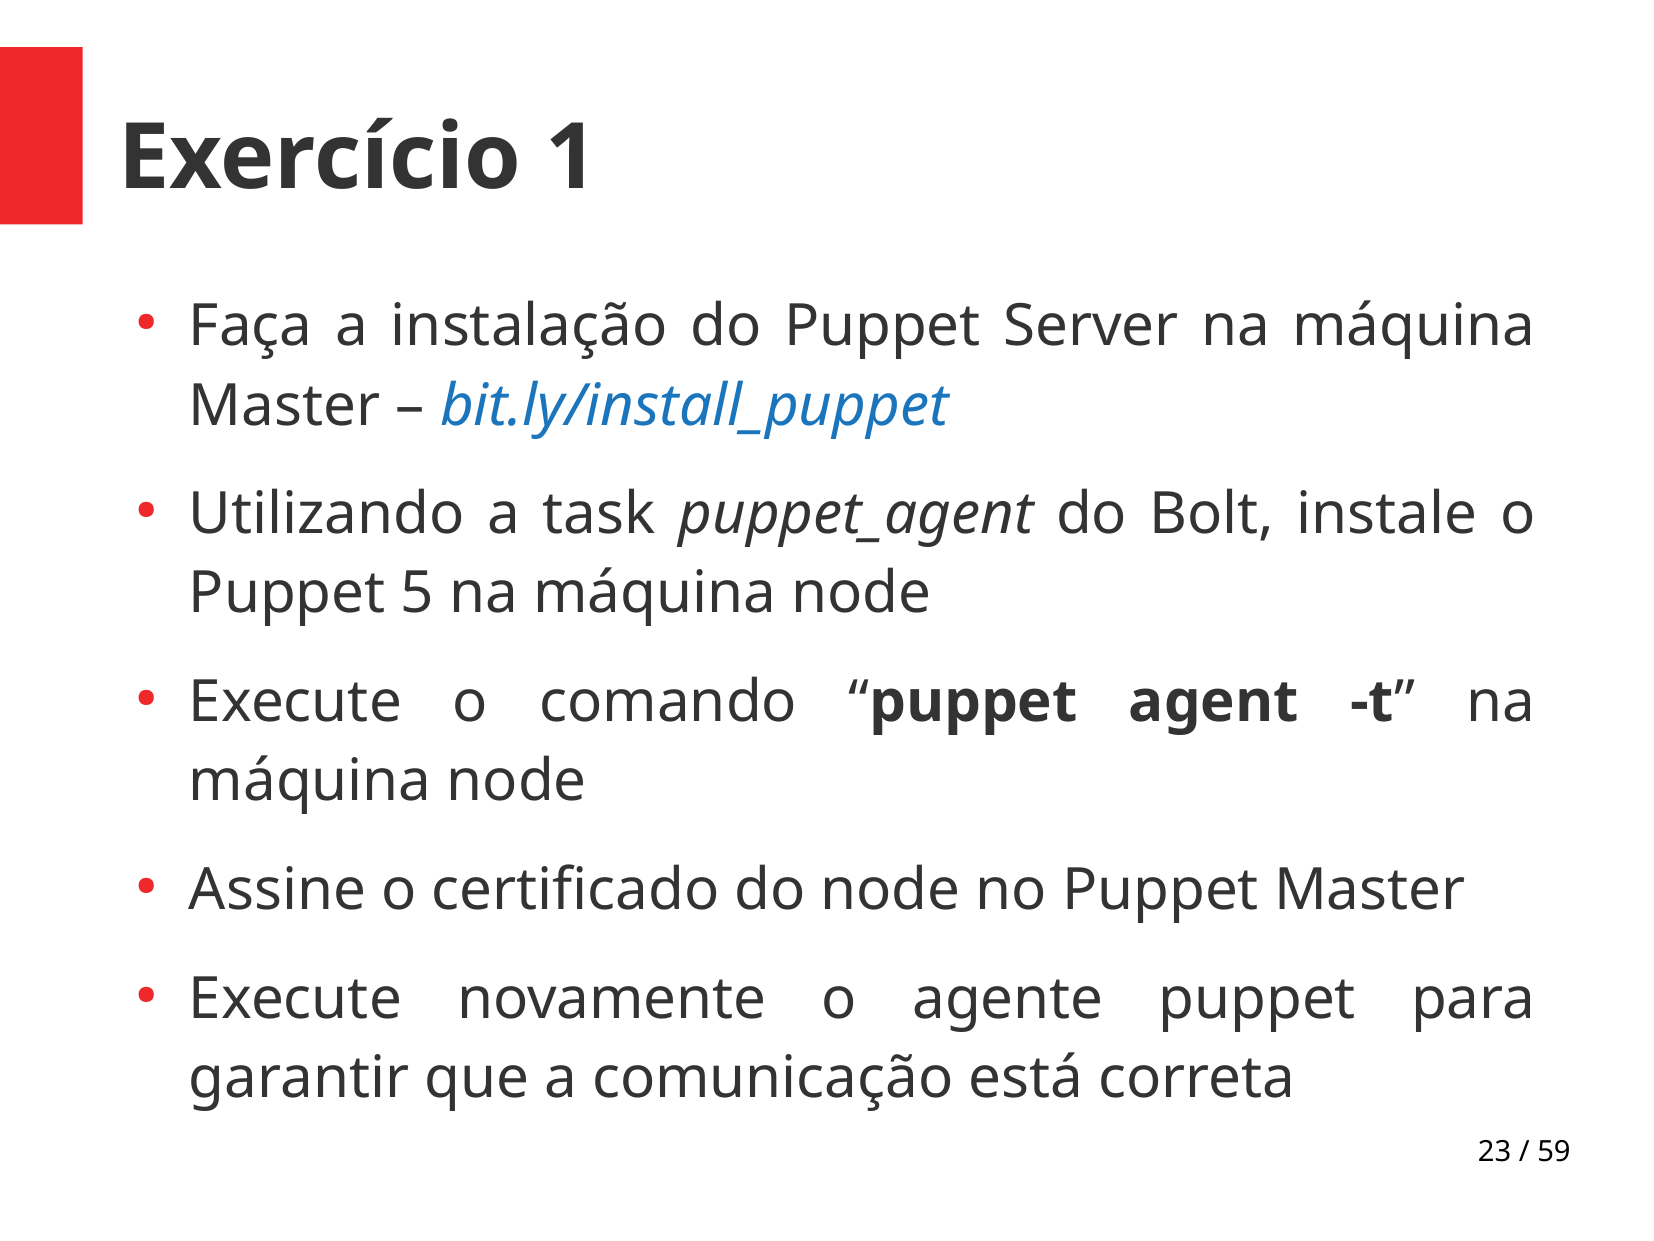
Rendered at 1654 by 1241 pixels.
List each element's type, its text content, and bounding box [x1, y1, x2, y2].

list Faça a instalação do Puppet Server na máquina Master – bit.ly/install_puppet Utilizando a task puppet_agent do Bolt, instale o Puppet 5 na máquina node Execute o comando “puppet agent -t” na máquina node Assine o certificado do node no Puppet Master Execute novamente o agente puppet para garantir que a comunicação está correta [118, 283, 1536, 1003]
title Exercício 1 [118, 49, 1571, 257]
